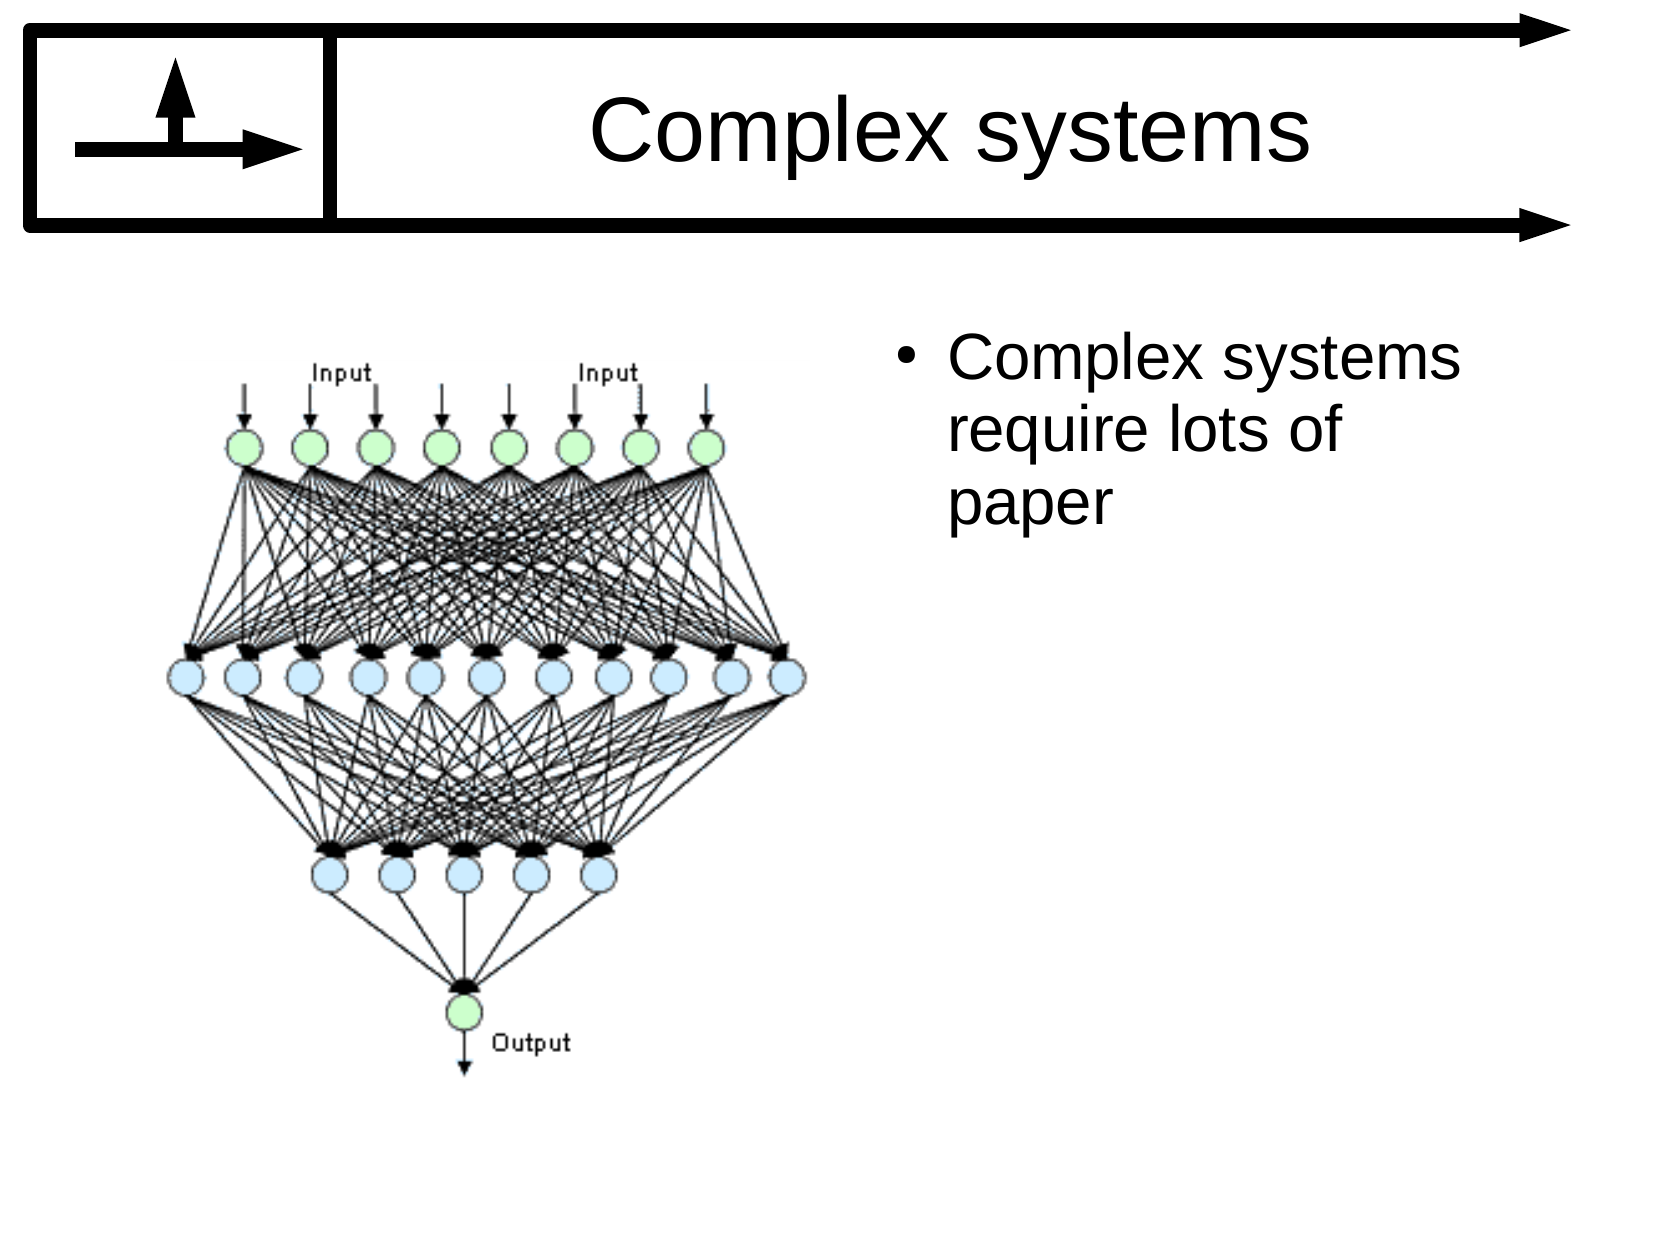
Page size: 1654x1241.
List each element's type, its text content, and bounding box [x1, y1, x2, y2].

picture [165, 359, 811, 1081]
title Complex systems [206, 25, 1654, 233]
list Complex systems require lots of paper [877, 320, 1516, 541]
